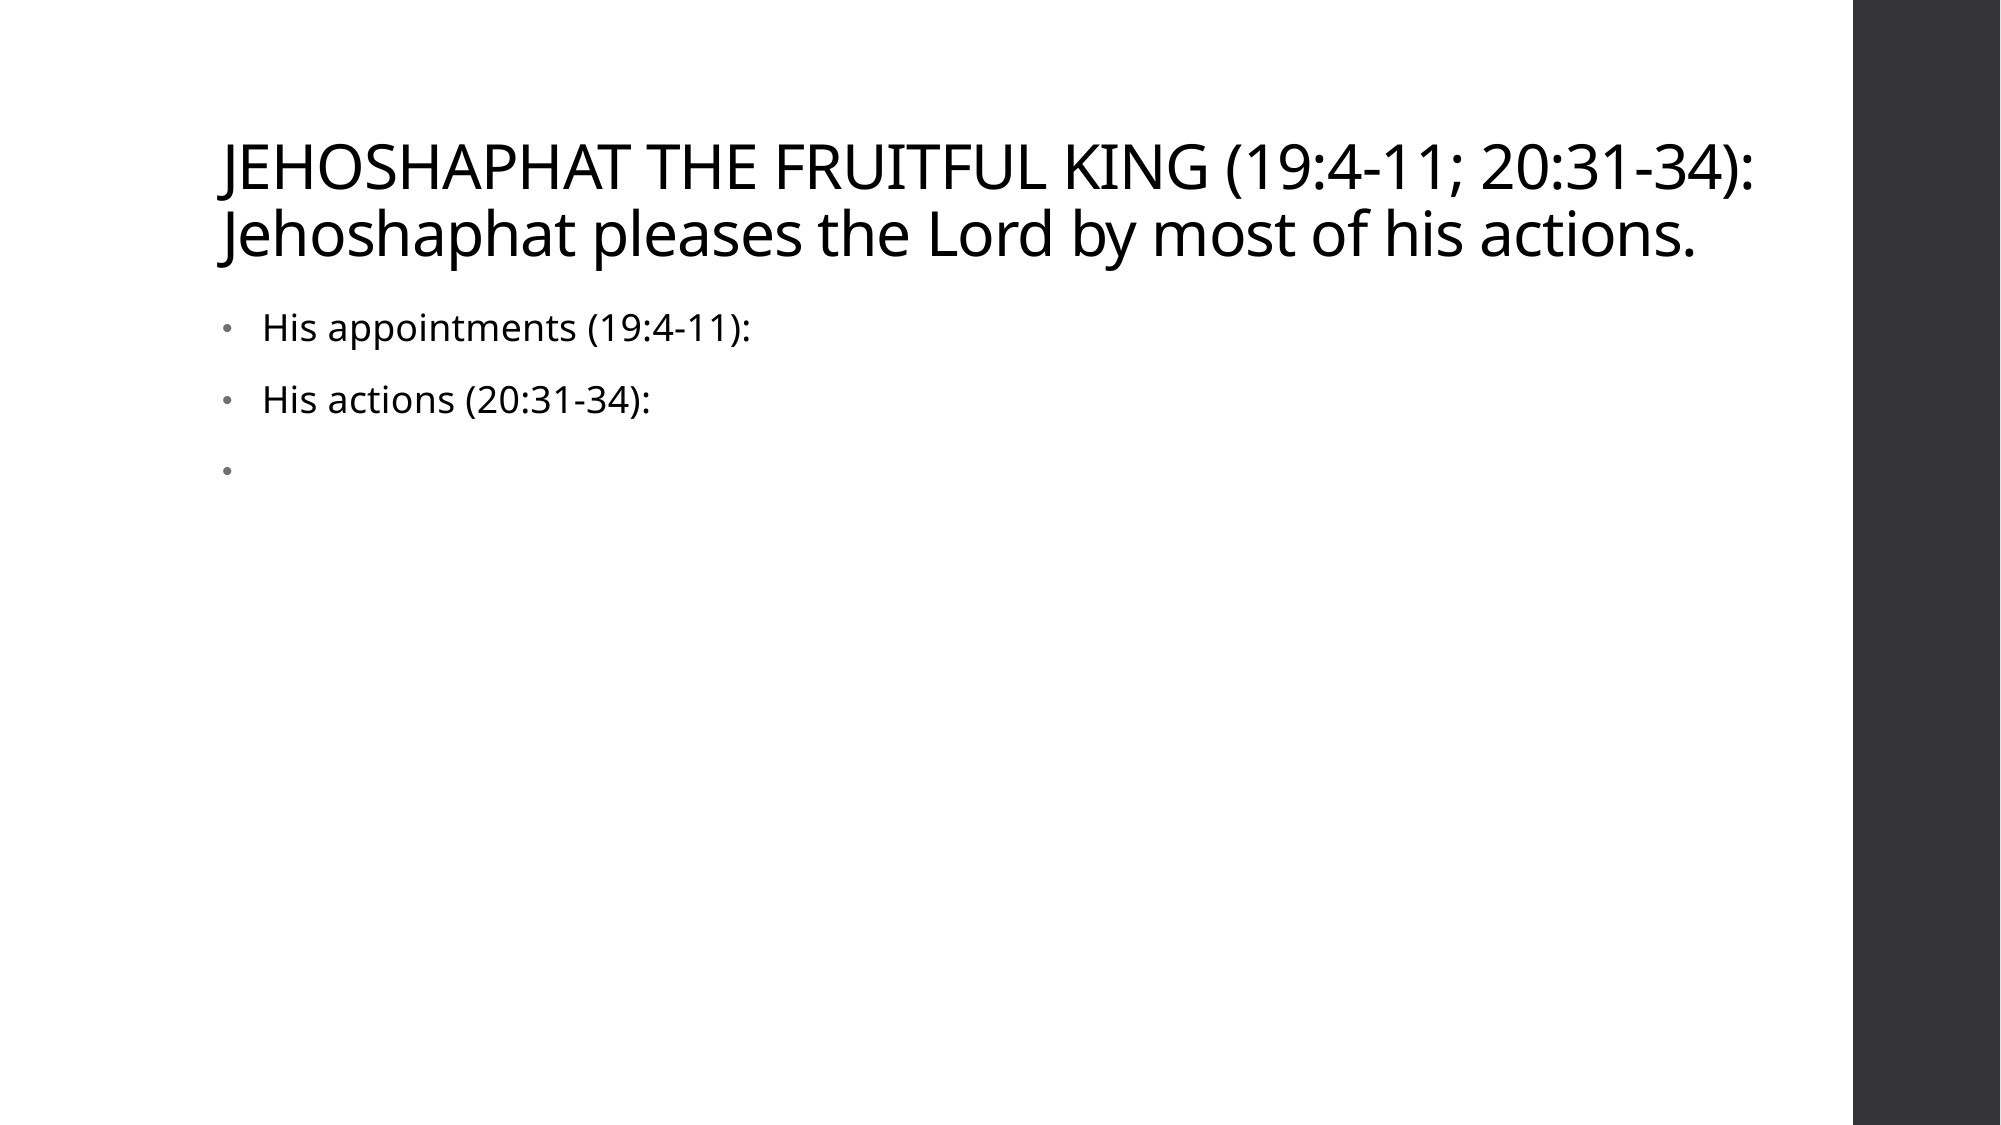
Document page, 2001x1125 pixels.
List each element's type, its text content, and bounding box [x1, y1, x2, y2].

list His appointments (19:4-11): His actions (20:31-34): [206, 299, 1617, 1014]
title JEHOSHAPHAT THE FRUITFUL KING (19:4-11; 20:31-34): Jehoshaphat pleases the Lord by most of his actions. [206, 60, 1797, 278]
